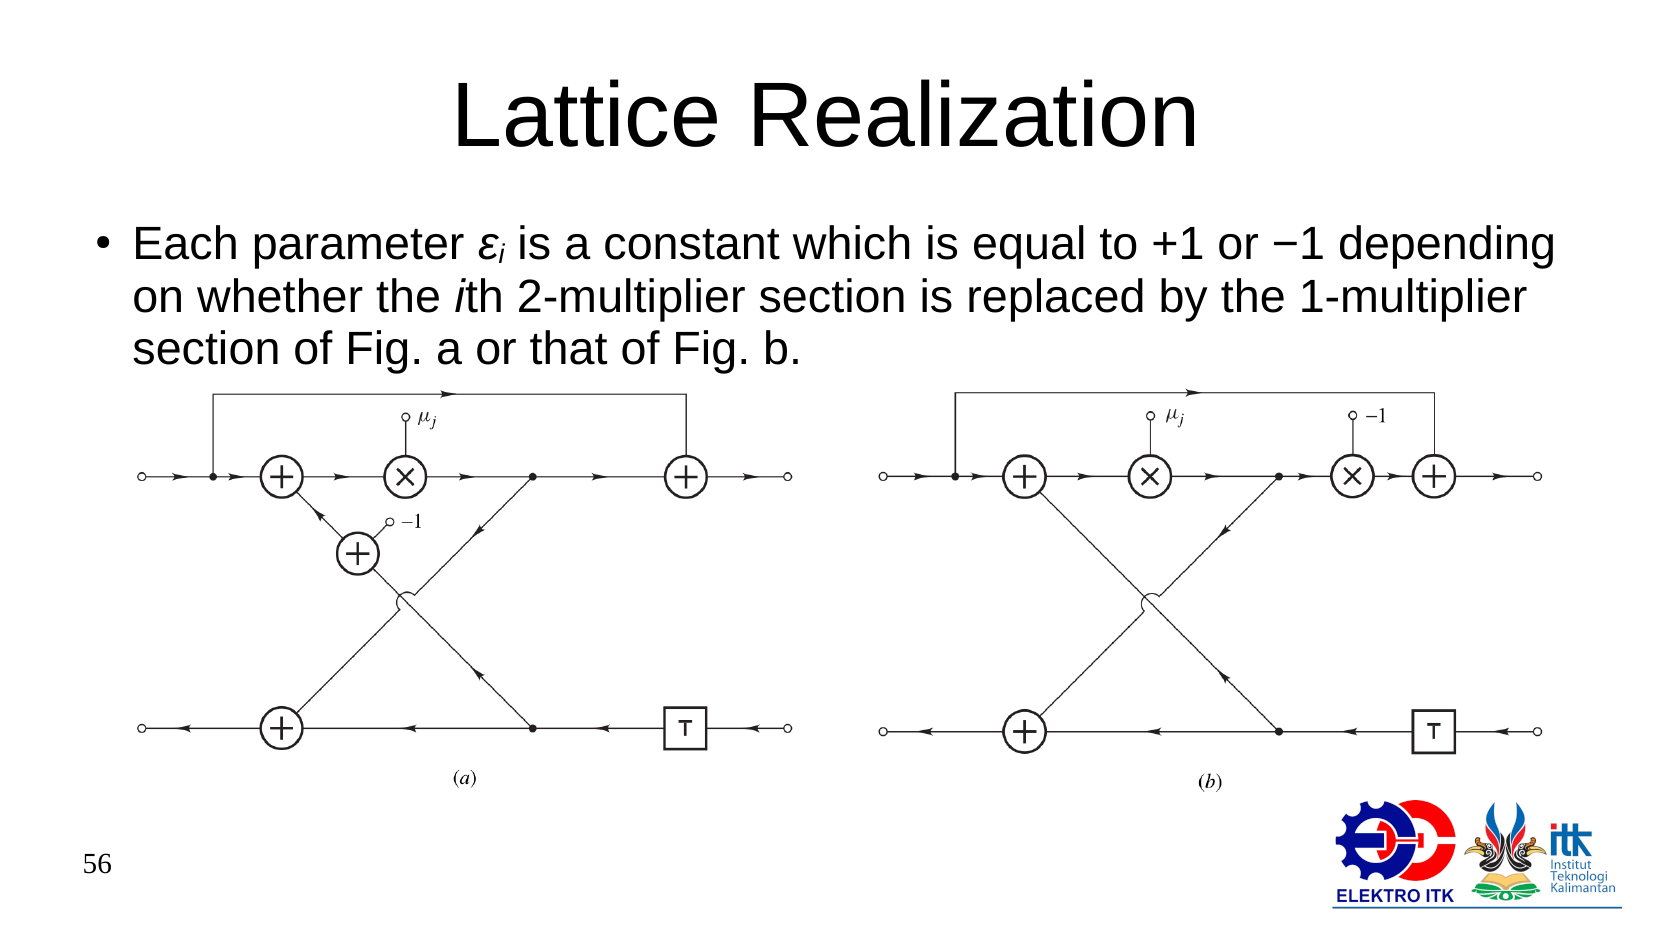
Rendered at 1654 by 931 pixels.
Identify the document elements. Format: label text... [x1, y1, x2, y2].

picture [128, 377, 804, 796]
title Lattice Realization [82, 37, 1571, 193]
picture [1332, 800, 1622, 918]
picture [869, 374, 1554, 799]
list Each parameter εi is a constant which is equal to +1 or −1 depending on whether the ith 2-multiplier section is replaced by the 1-multiplier section of Fig. a or that of Fig. b. [82, 217, 1571, 376]
